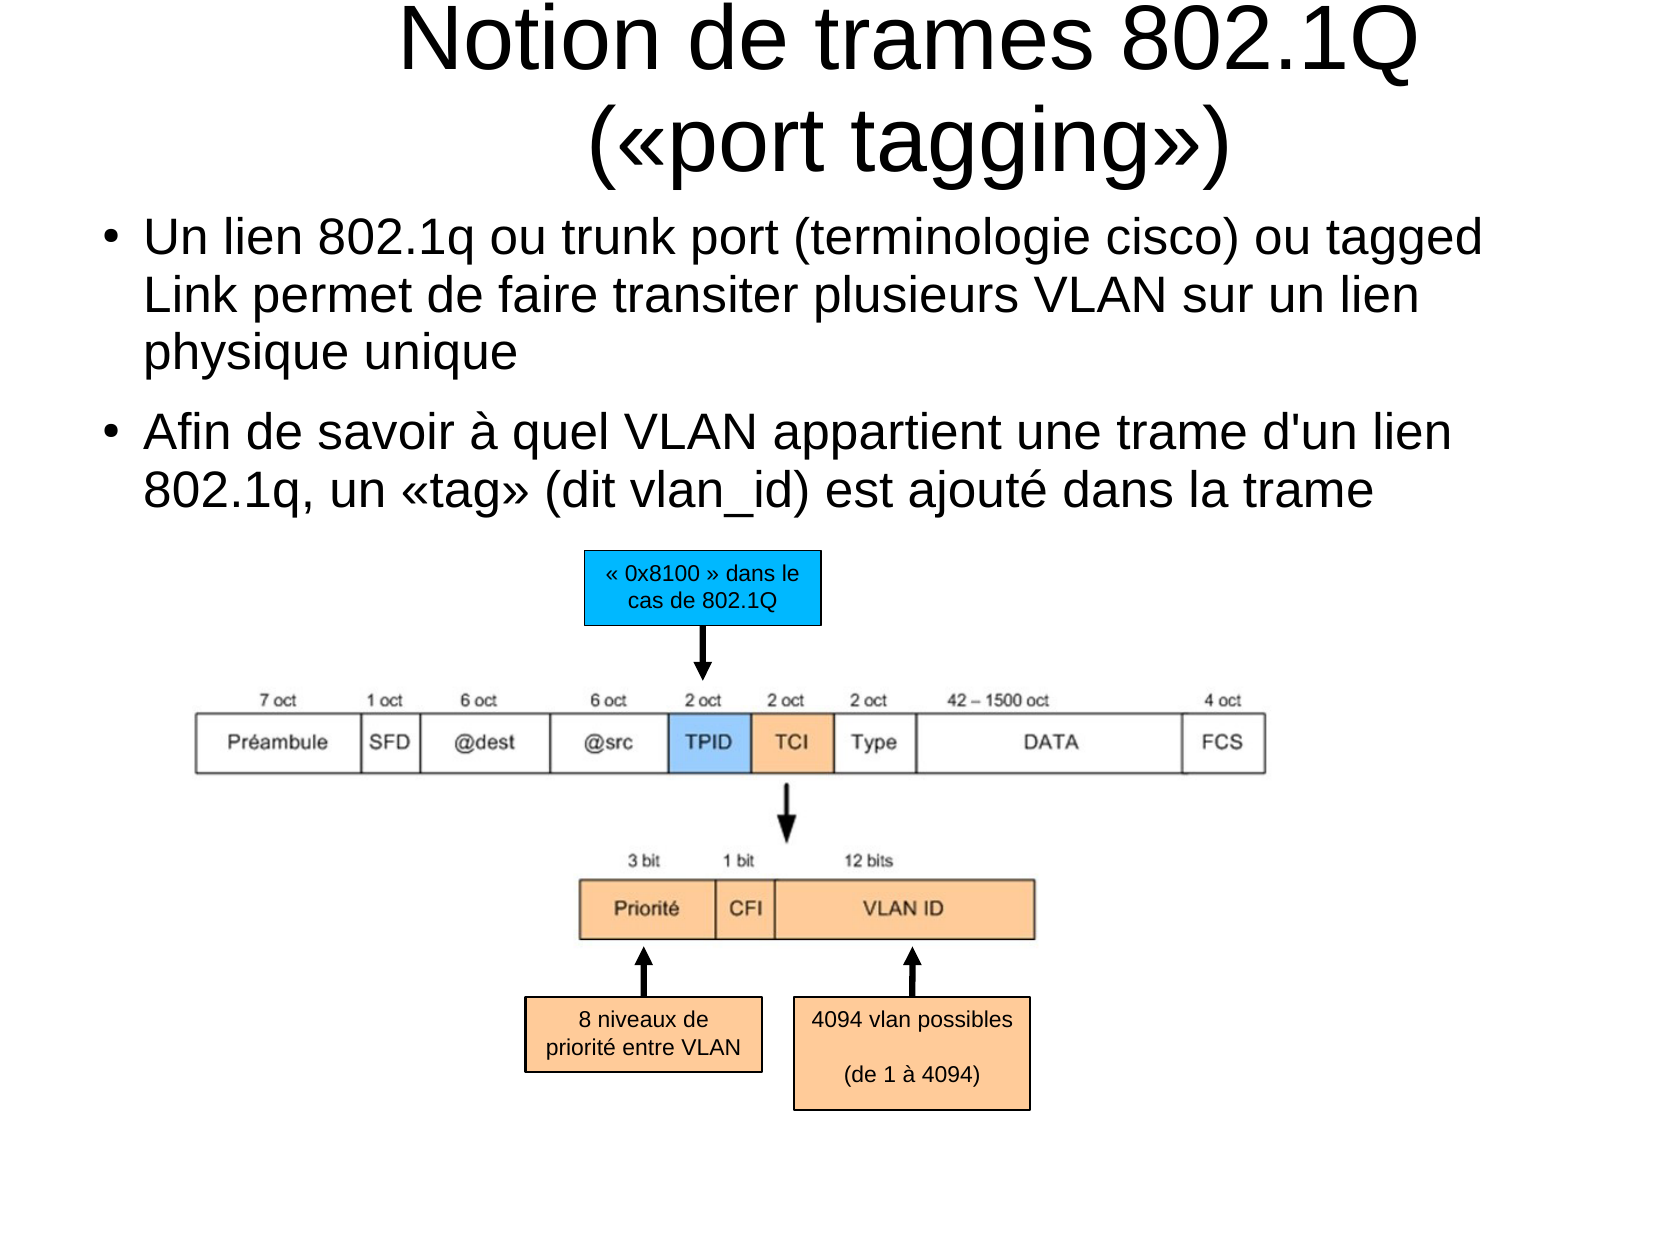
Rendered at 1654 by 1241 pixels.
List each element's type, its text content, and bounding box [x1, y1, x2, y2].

text_box 4094 vlan possibles (de 1 à 4094) [794, 997, 1031, 1111]
text_box 8 niveaux de priorité entre VLAN [525, 997, 762, 1073]
title Notion de trames 802.1Q («port tagging»)‏ [372, 0, 1447, 208]
picture [183, 668, 1278, 953]
list Un lien 802.1q ou trunk port (terminologie cisco) ou tagged Link permet de faire transiter plusieurs VLAN sur un lien physique unique Afin de savoir à quel VLAN appartient une trame d'un lien 802.1q, un «tag» (dit vlan_id) est ajouté dans la trame [88, 208, 1548, 520]
text_box « 0x8100 » dans le cas de 802.1Q [584, 550, 821, 626]
